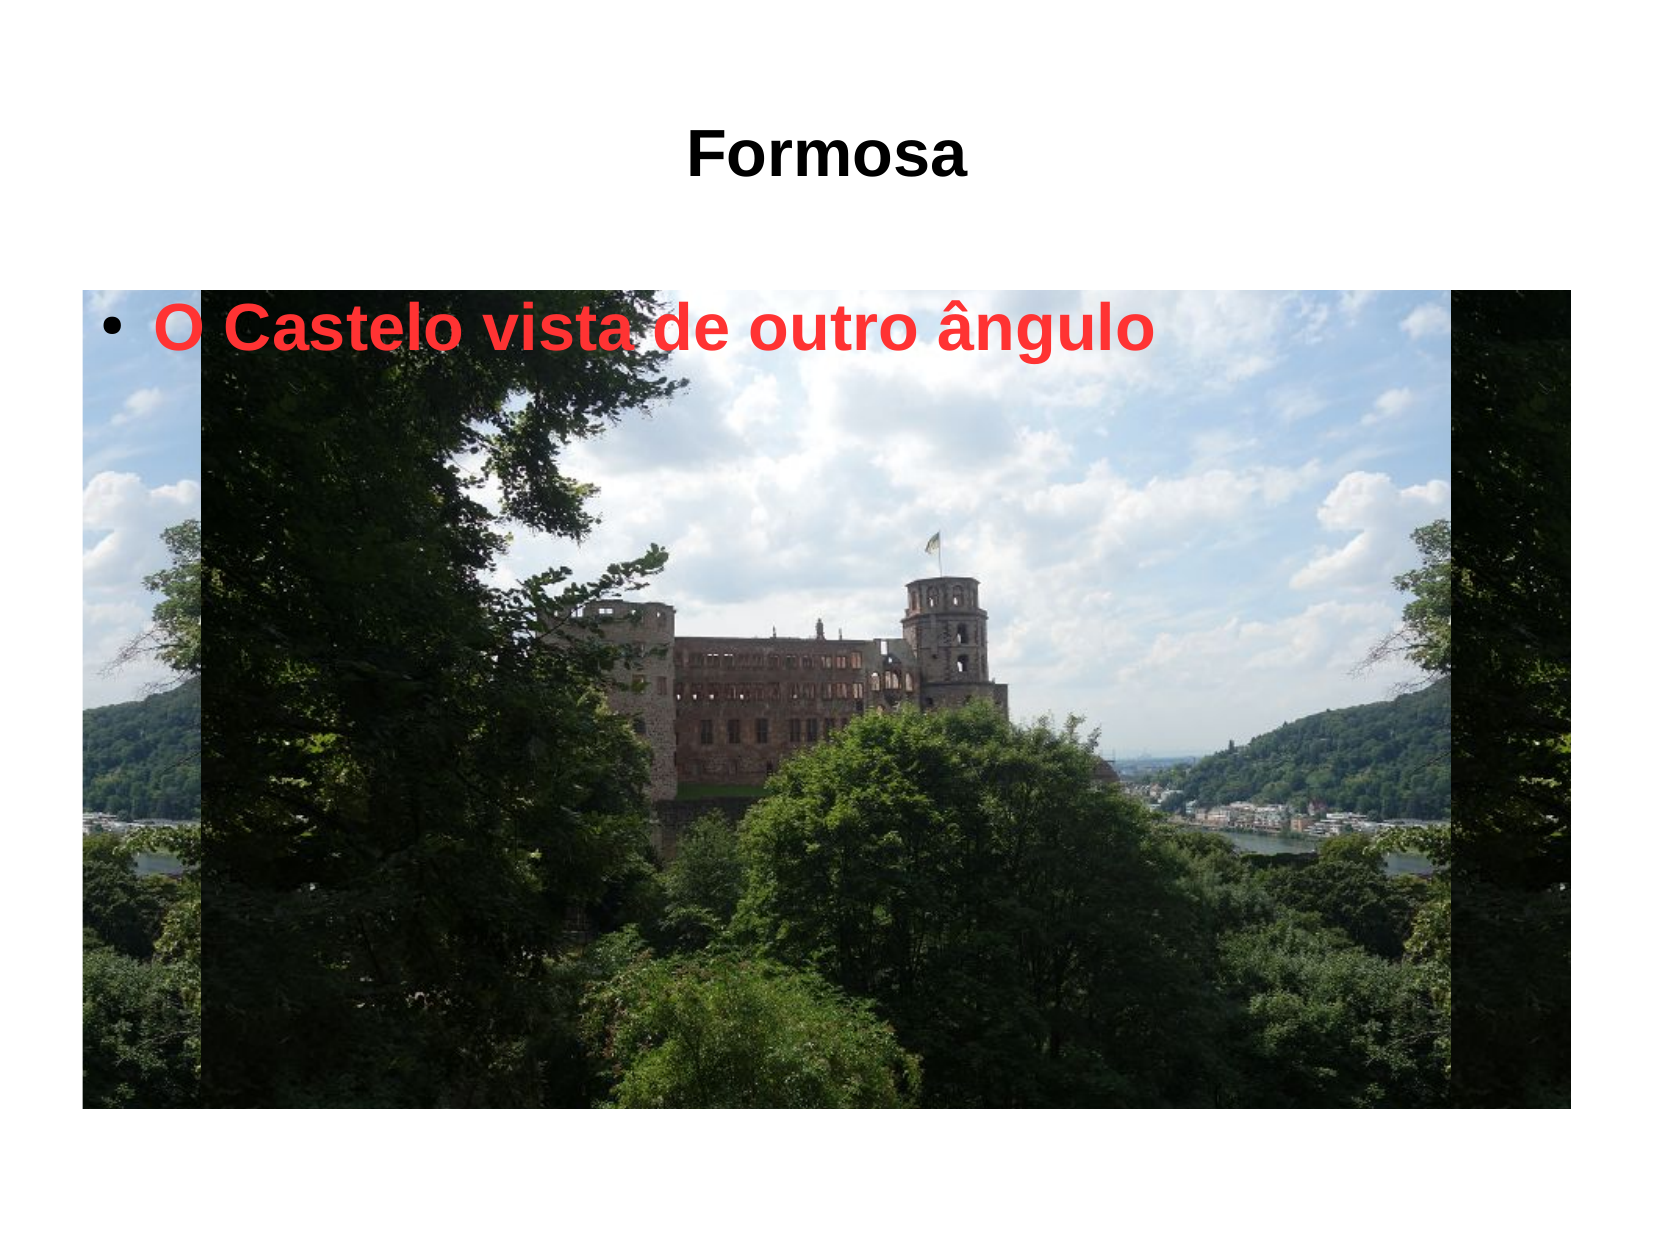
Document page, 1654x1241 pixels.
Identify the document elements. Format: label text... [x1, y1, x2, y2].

title Formosa [82, 49, 1571, 257]
list O Castelo vista de outro ângulo [82, 290, 1571, 1109]
